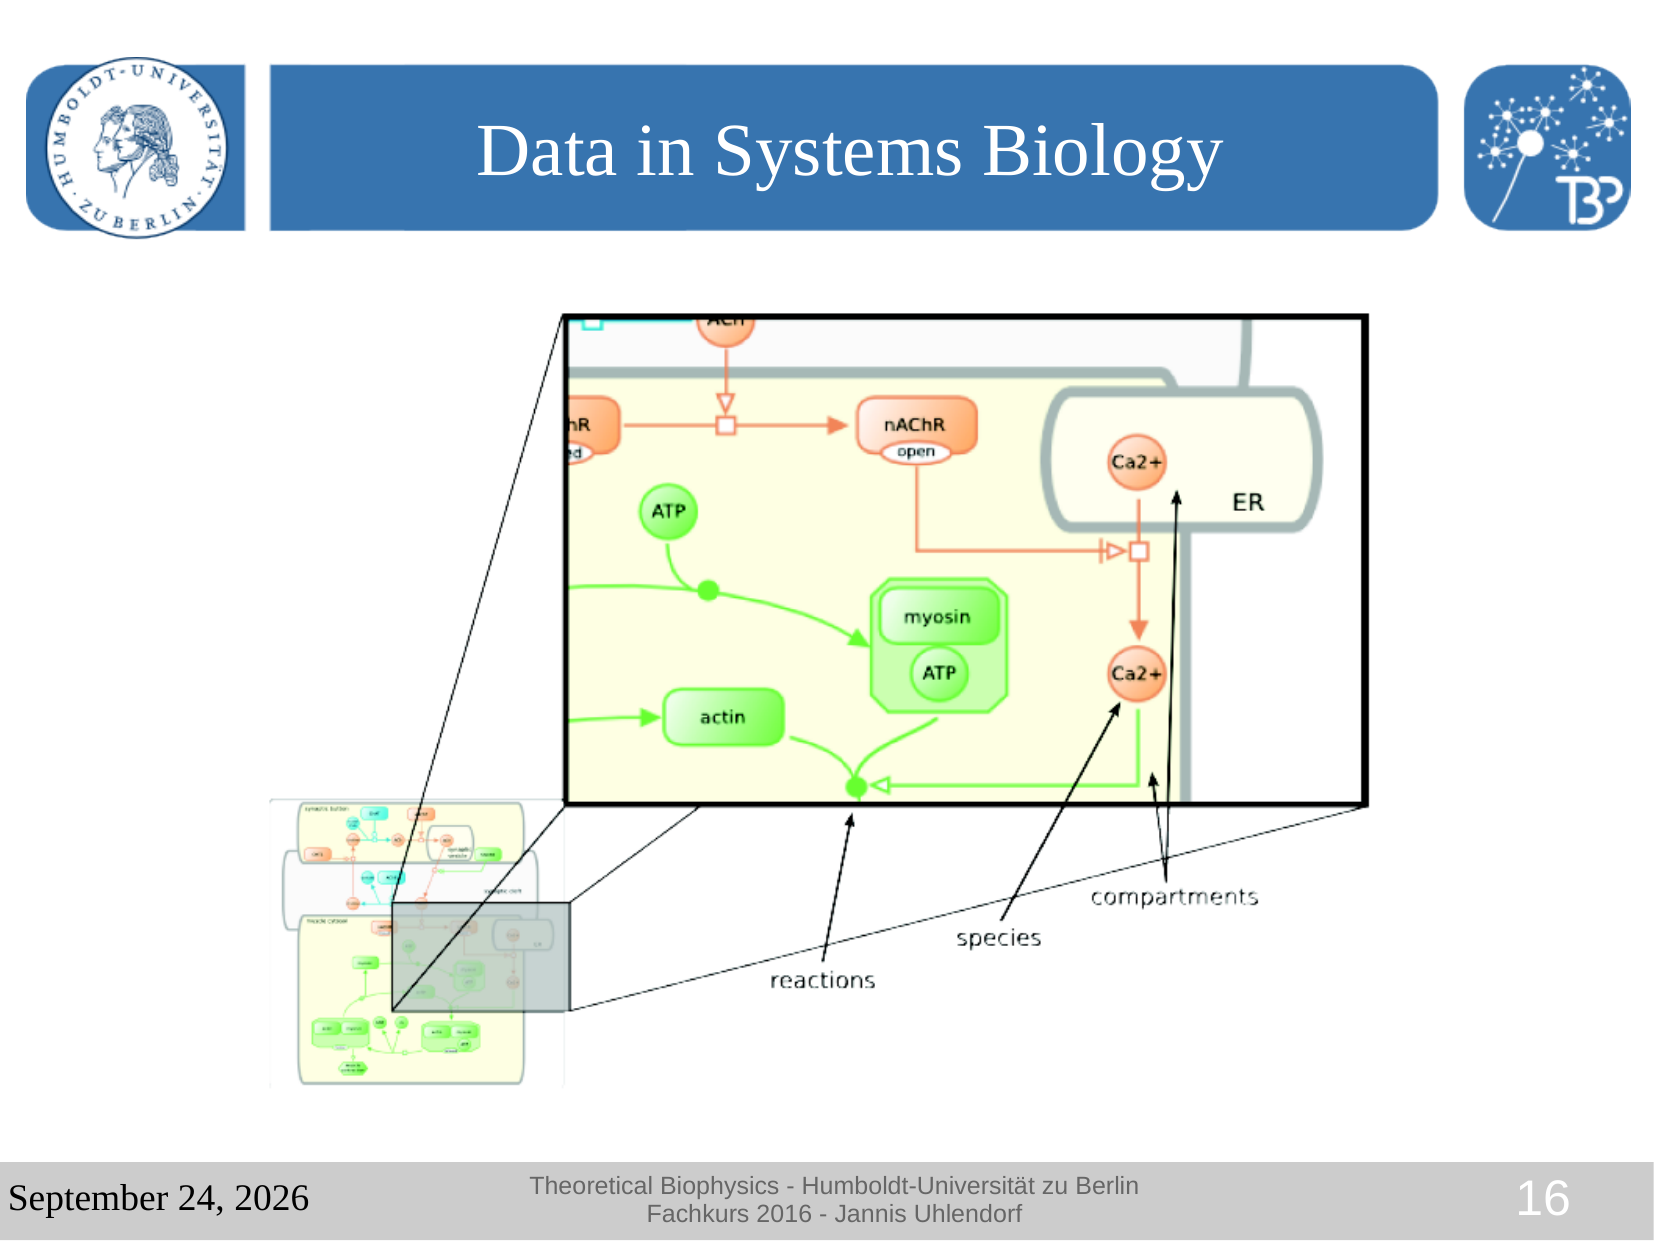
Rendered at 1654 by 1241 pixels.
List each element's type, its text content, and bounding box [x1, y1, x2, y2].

picture [26, 57, 1631, 248]
title Data in Systems Biology [266, 74, 1434, 227]
picture [229, 273, 1388, 1115]
